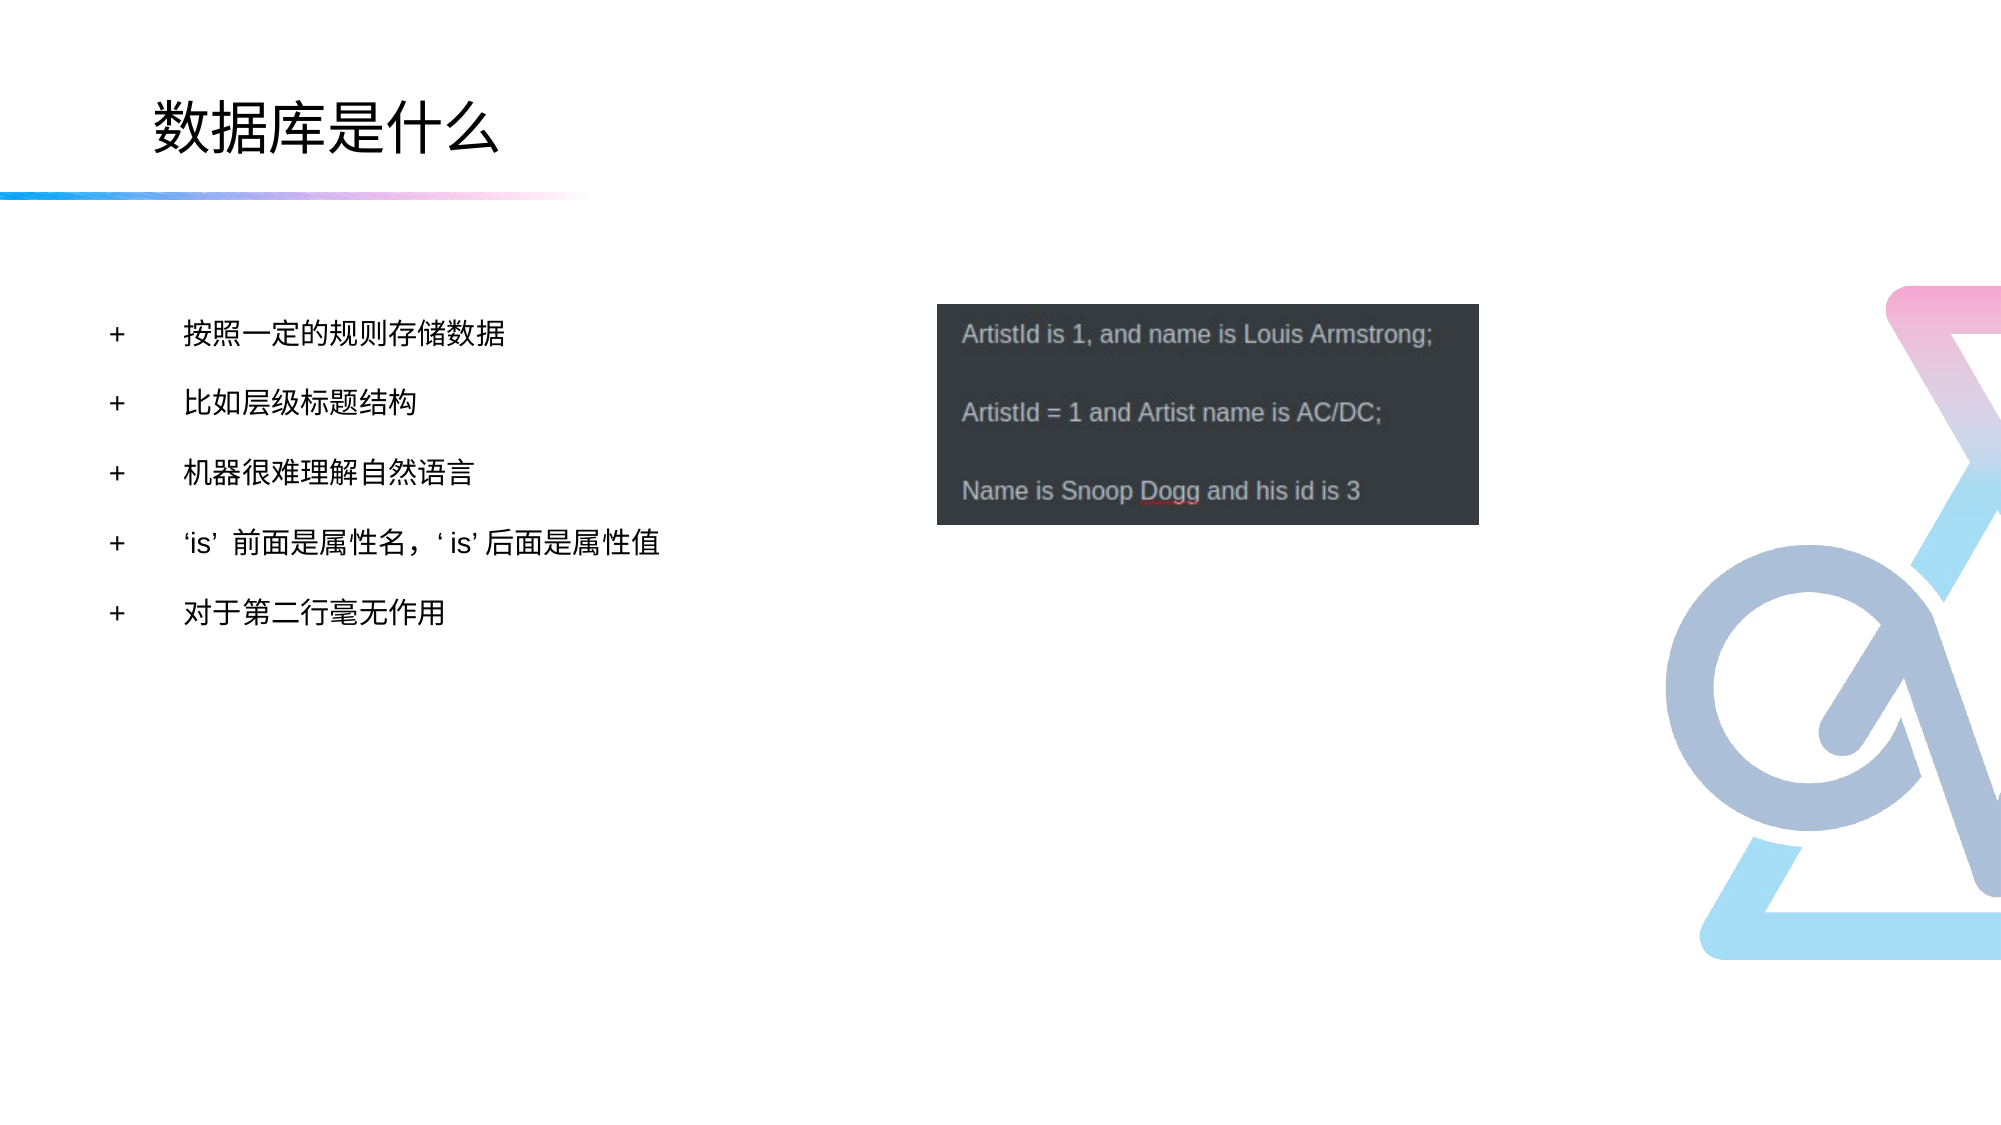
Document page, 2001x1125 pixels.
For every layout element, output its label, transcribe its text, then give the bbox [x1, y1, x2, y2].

picture [7, 192, 19, 198]
text_box + 按照一定的规则存储数据 + 比如层级标题结构 + 机器很难理解自然语言 + ‘is’ 前面是属性名，‘is’后面是属性值 + 对于第二行毫无作用 [93, 299, 1388, 680]
picture [937, 304, 1479, 526]
title 数据库是什么 [137, 46, 1863, 216]
picture [21, 192, 47, 200]
